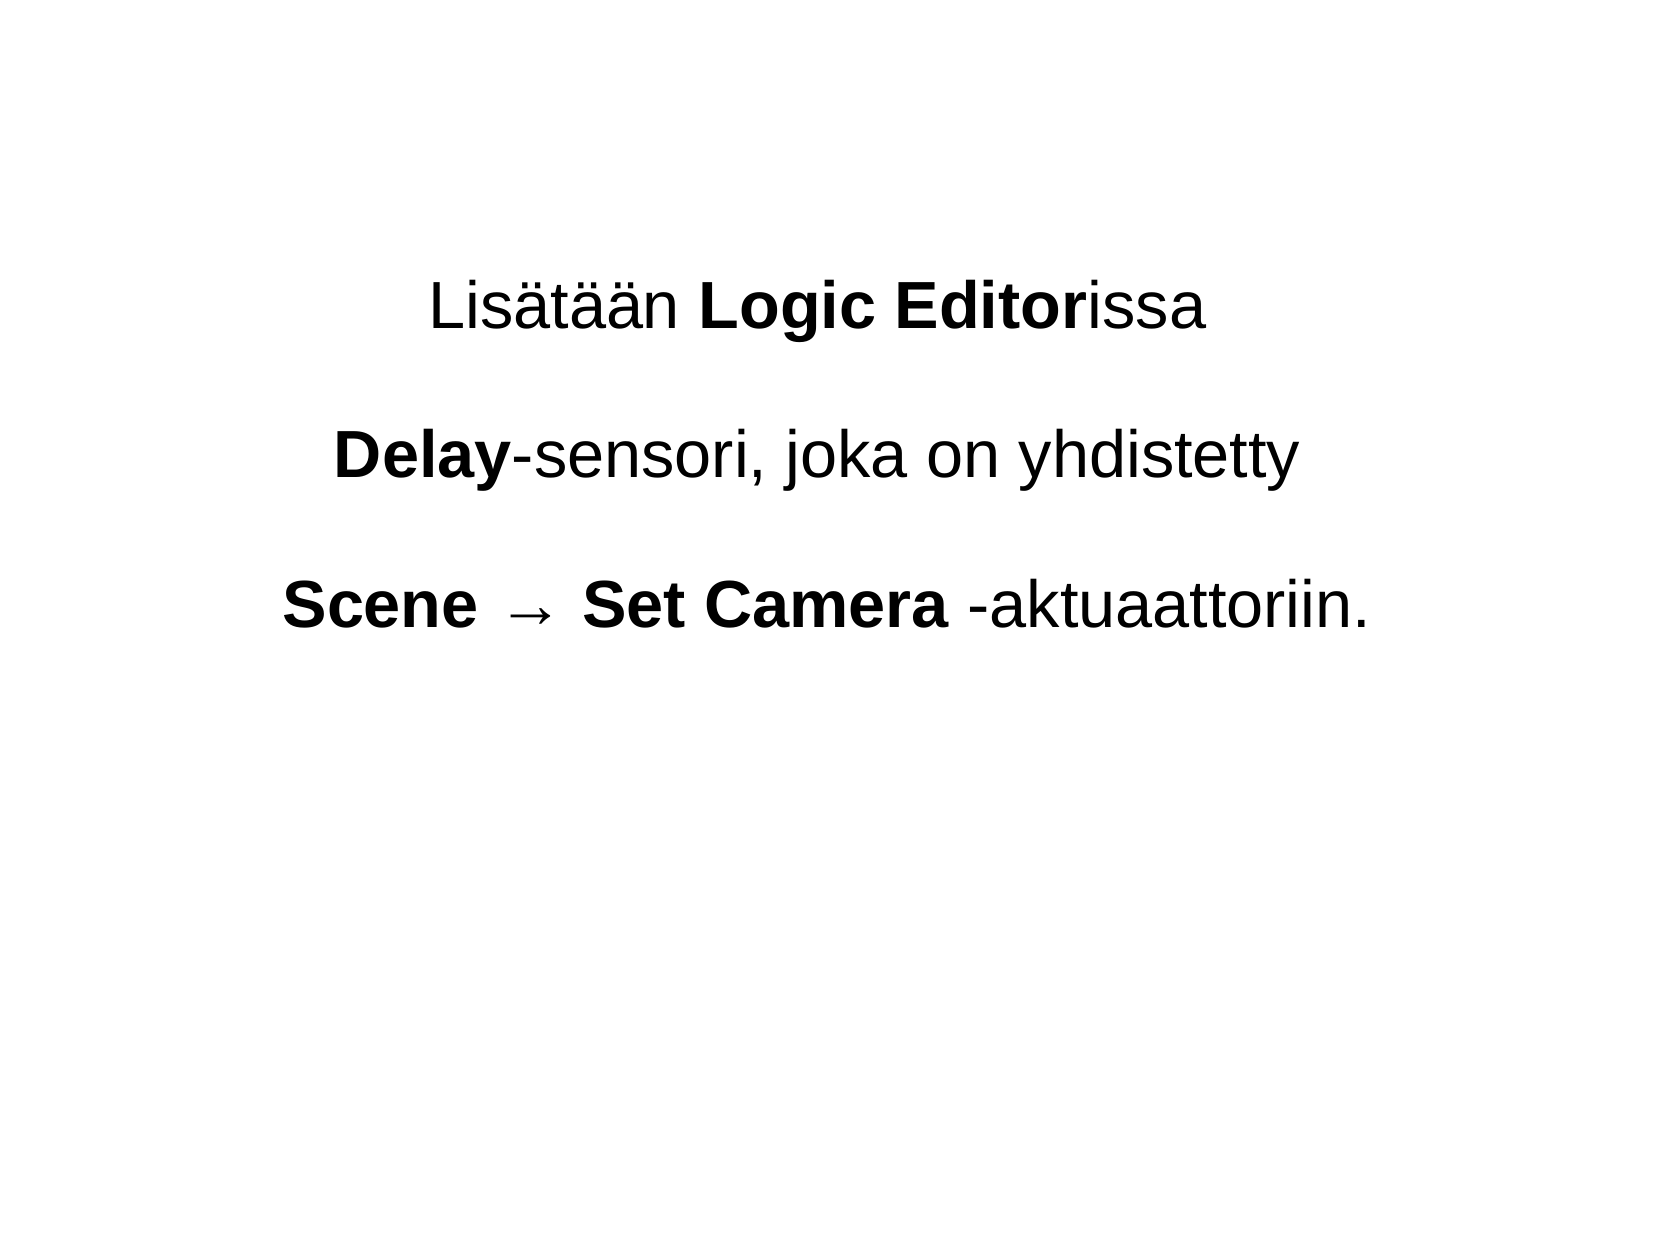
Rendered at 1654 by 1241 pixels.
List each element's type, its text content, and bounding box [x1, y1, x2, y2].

subtitle Lisätään Logic Editorissa Delay-sensori, joka on yhdistetty Scene → Set Camera -aktuaattoriin. [82, 49, 1571, 1010]
